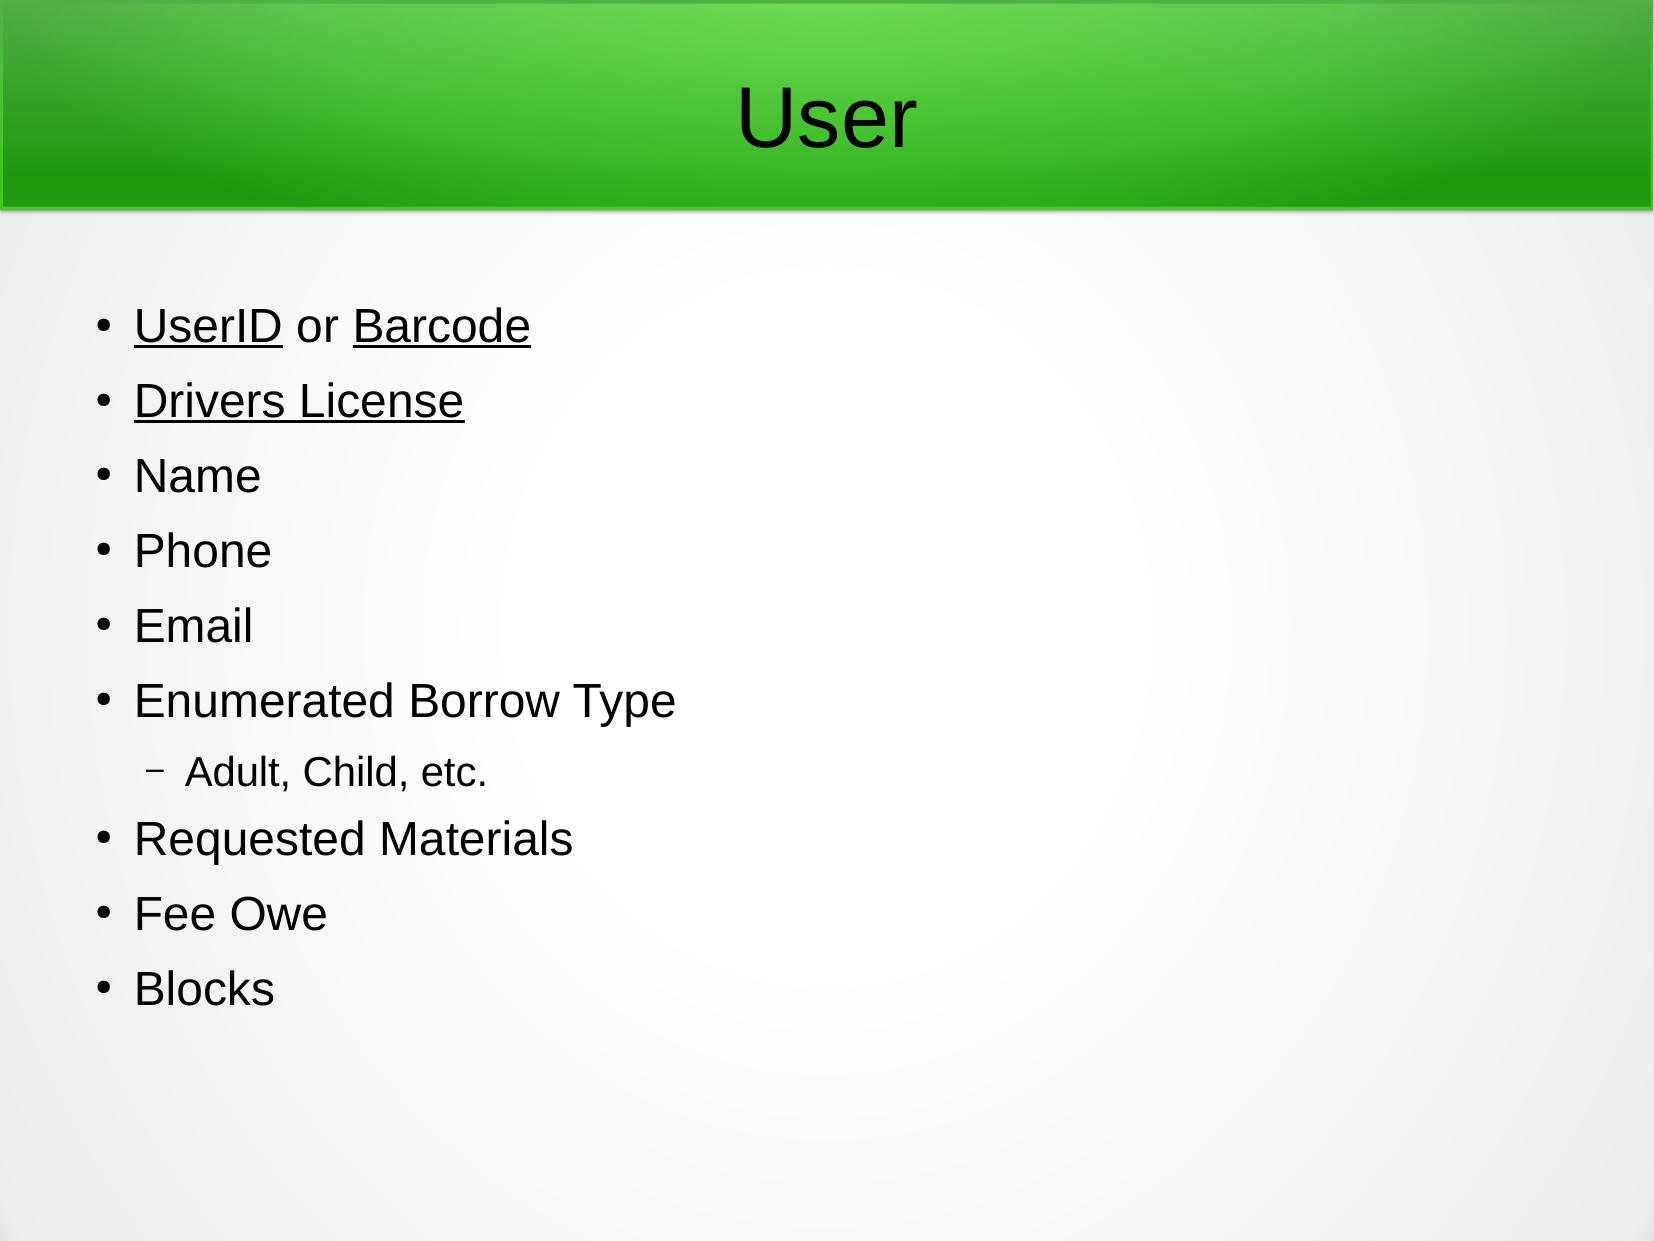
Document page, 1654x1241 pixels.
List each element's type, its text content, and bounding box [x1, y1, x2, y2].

title User [82, 47, 1571, 189]
list UserID or Barcode Drivers License Name Phone Email Enumerated Borrow Type Adult, Child, etc. Requested Materials Fee Owe Blocks [82, 299, 1571, 1019]
